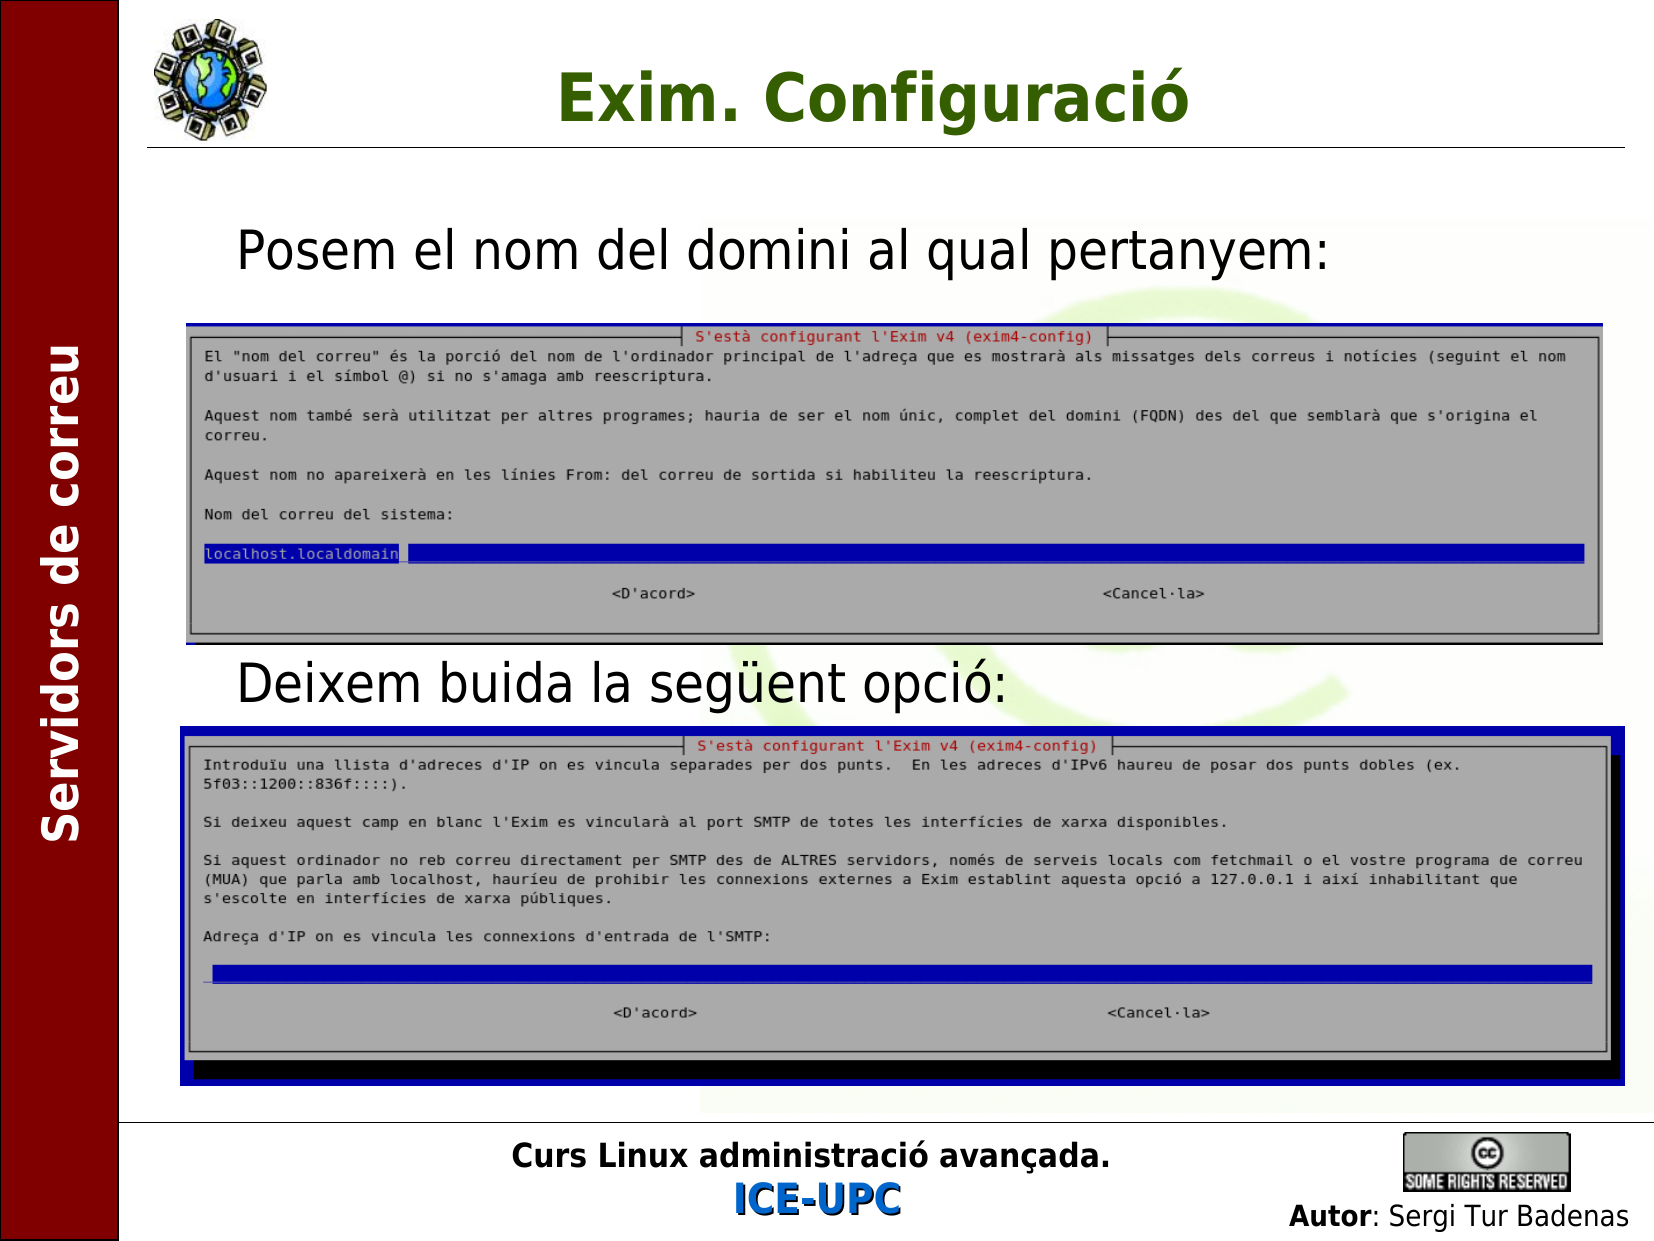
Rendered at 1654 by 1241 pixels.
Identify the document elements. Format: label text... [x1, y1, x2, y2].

list Posem el nom del domini al qual pertanyem: Deixem buida la següent opció: [141, 219, 1630, 1055]
title Exim. Configuració [129, 56, 1619, 141]
picture [1403, 1132, 1571, 1192]
picture [180, 217, 1654, 1113]
picture [154, 19, 268, 56]
picture [186, 323, 1603, 645]
